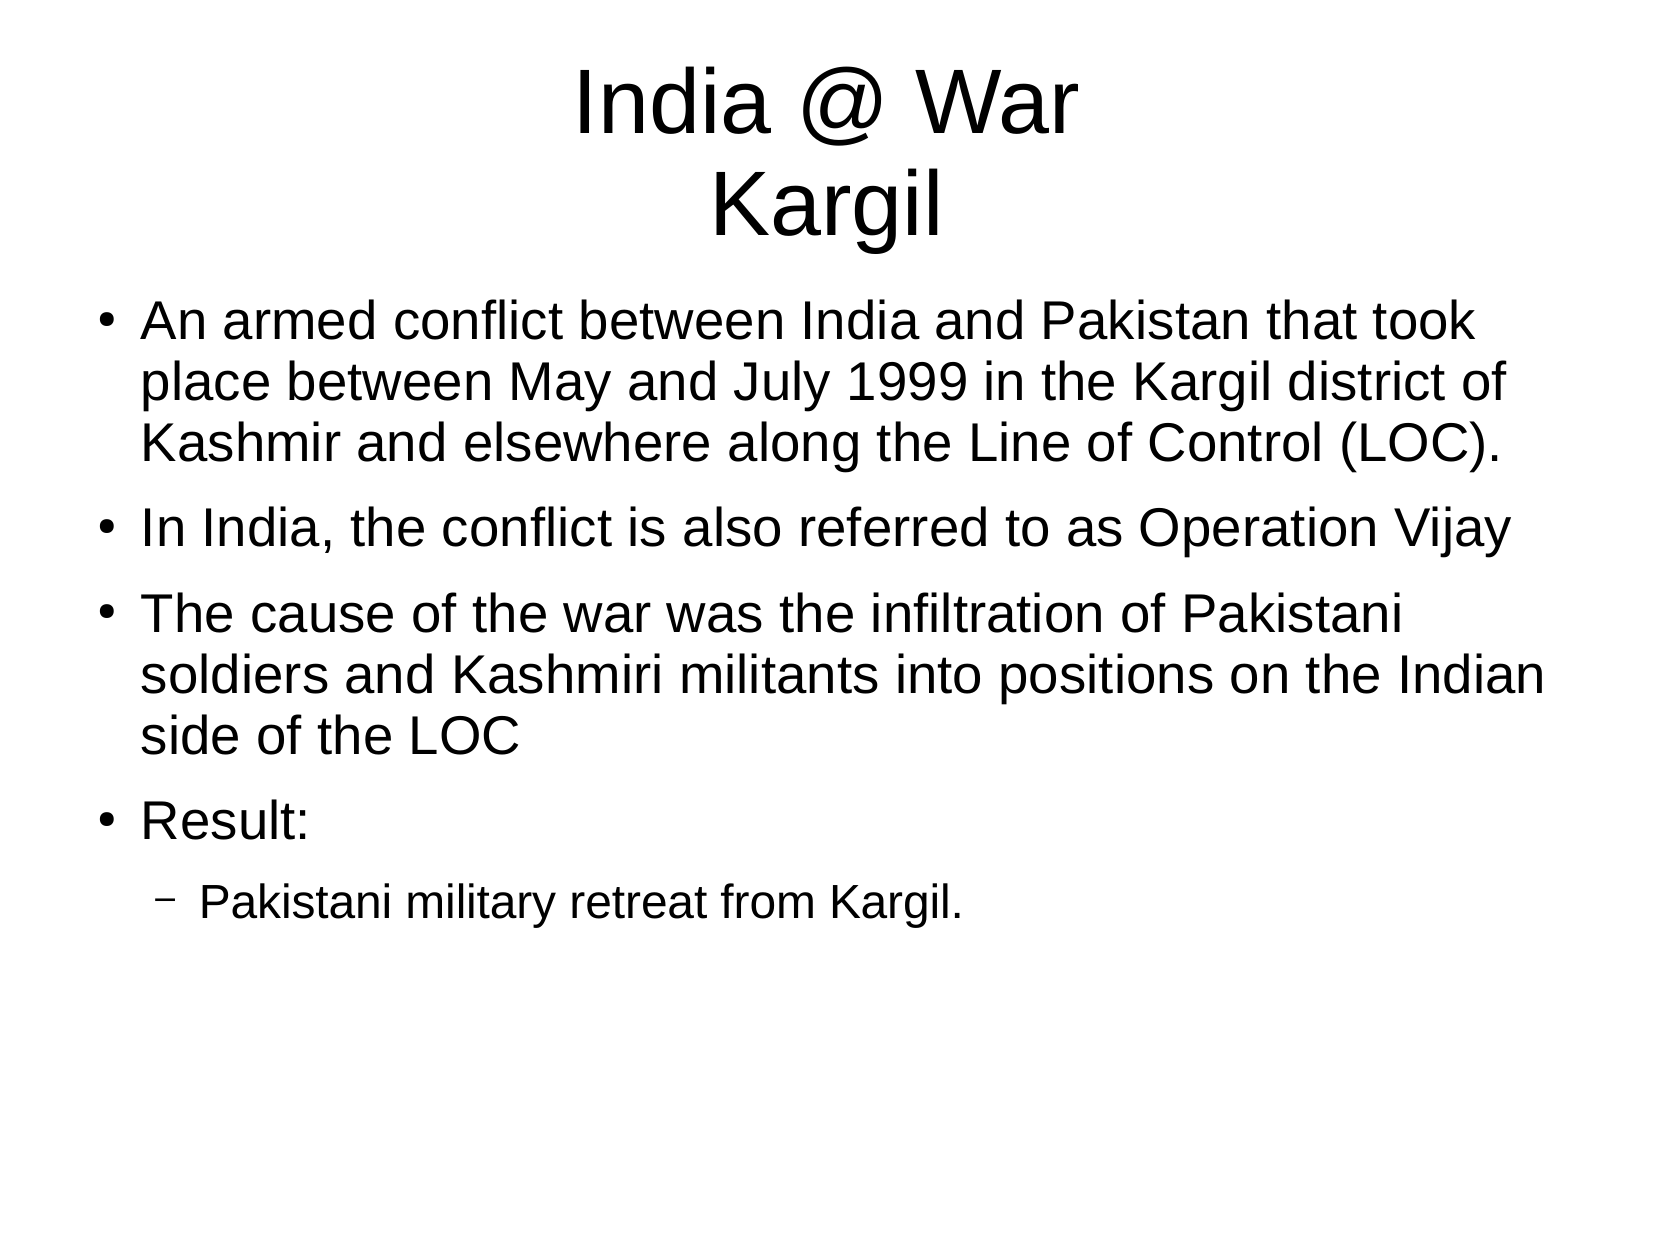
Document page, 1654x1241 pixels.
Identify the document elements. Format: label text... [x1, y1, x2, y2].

list An armed conflict between India and Pakistan that took place between May and July 1999 in the Kargil district of Kashmir and elsewhere along the Line of Control (LOC). In India, the conflict is also referred to as Operation Vijay The cause of the war was the infiltration of Pakistani soldiers and Kashmiri militants into positions on the Indian side of the LOC Result: Pakistani military retreat from Kargil. [82, 290, 1571, 1010]
title India @ War Kargil [82, 49, 1571, 257]
